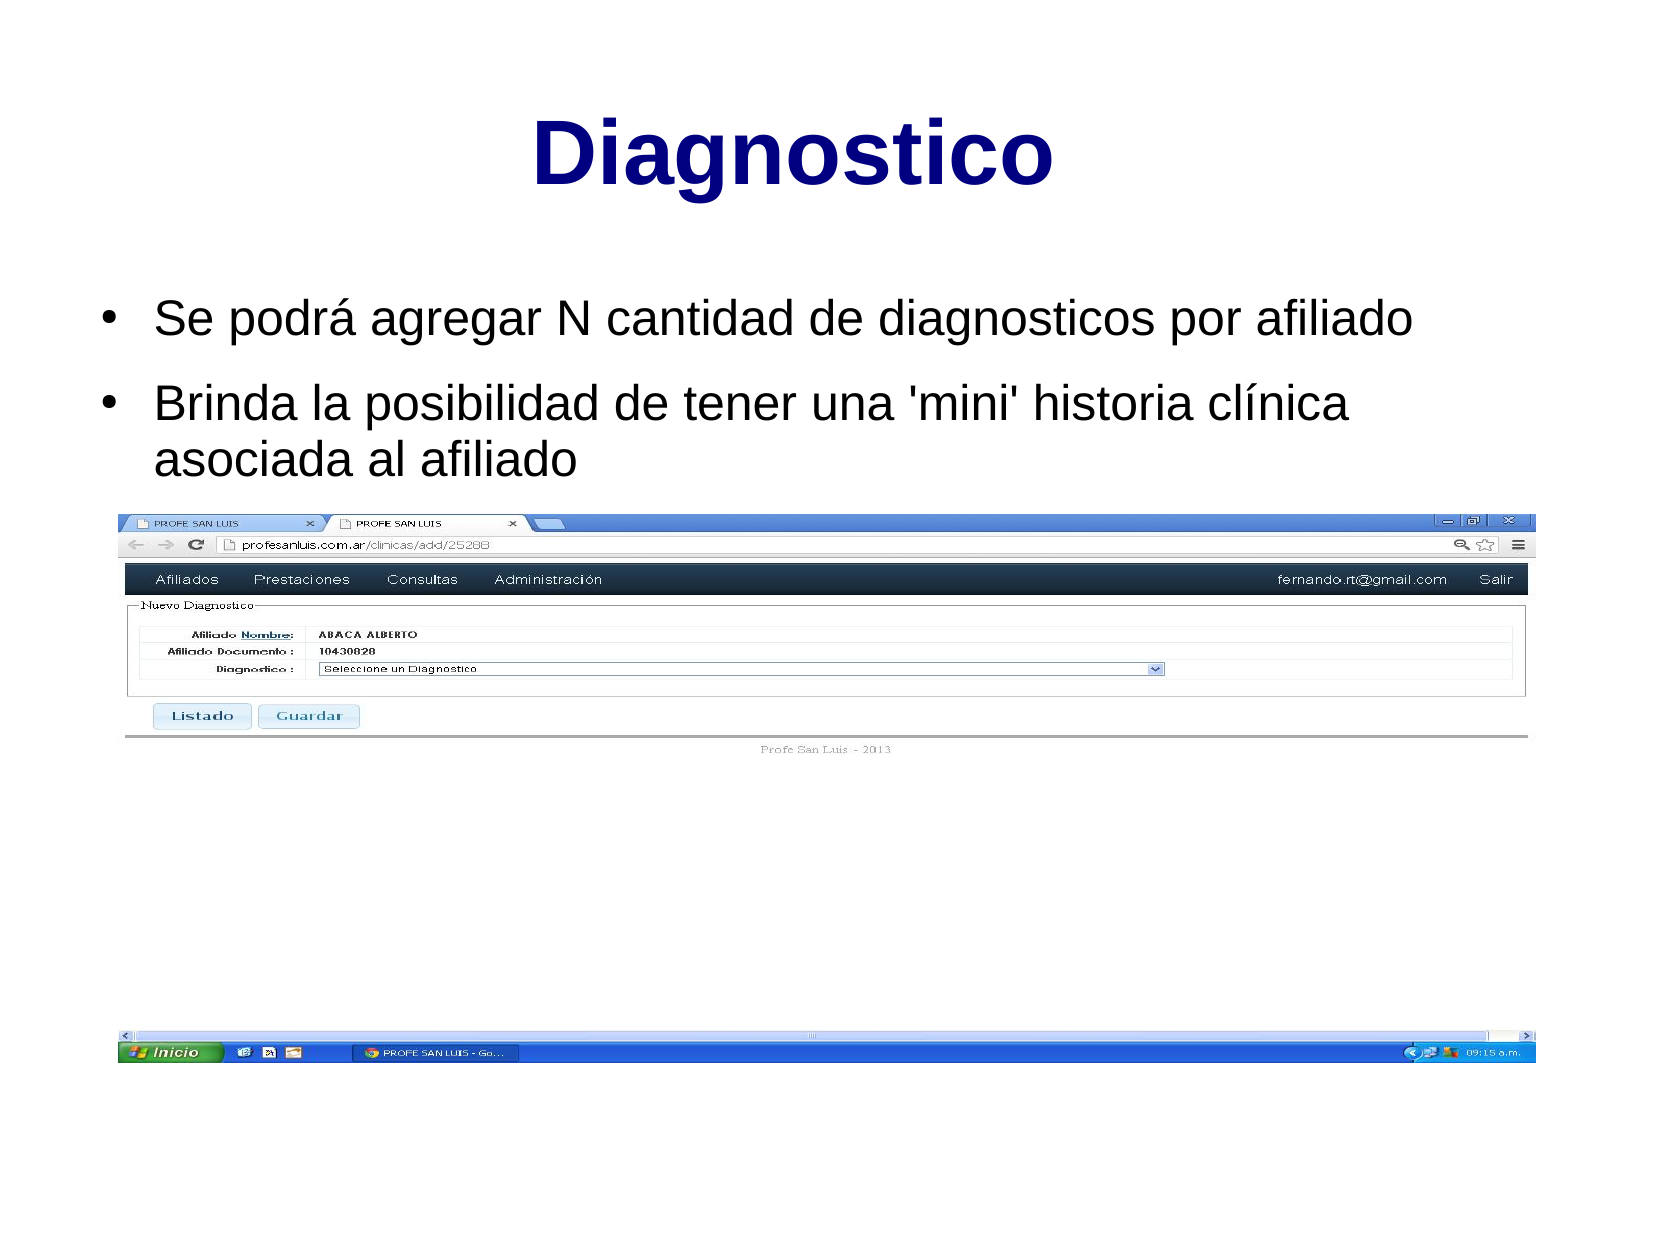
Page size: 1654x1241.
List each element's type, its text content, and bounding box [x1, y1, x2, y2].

picture [118, 514, 1536, 1063]
title Diagnostico [82, 49, 1571, 257]
list Se podrá agregar N cantidad de diagnosticos por afiliado Brinda la posibilidad de tener una 'mini' historia clínica asociada al afiliado [82, 290, 1538, 1010]
